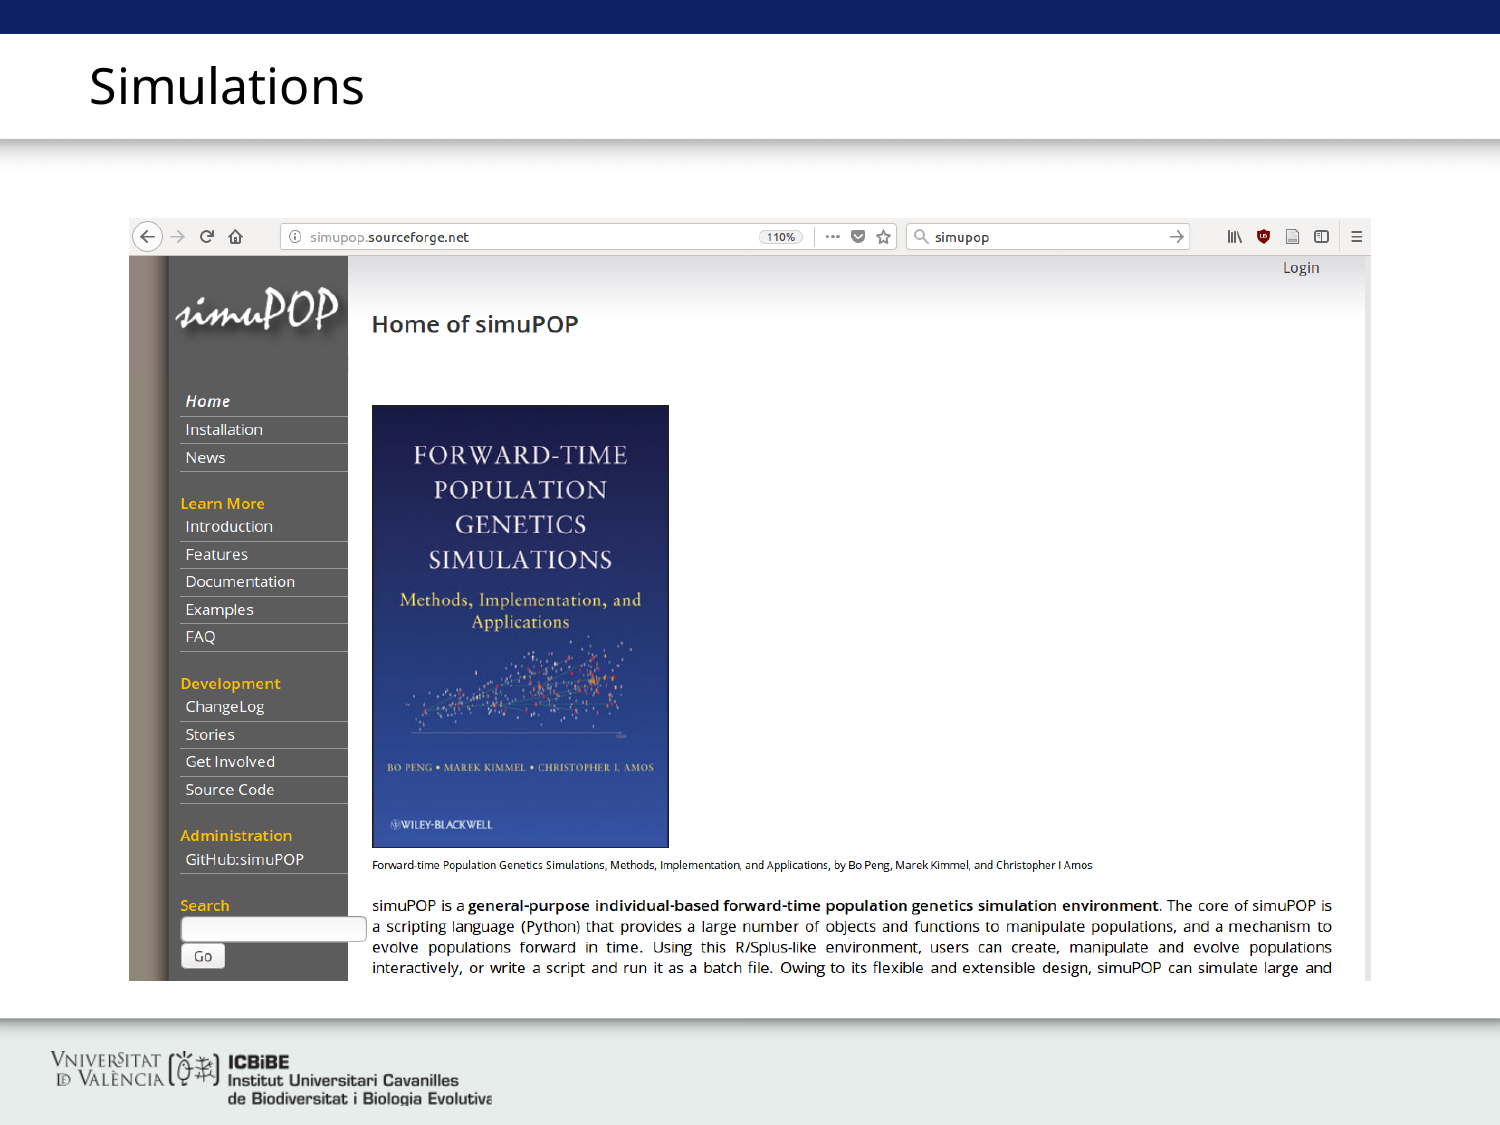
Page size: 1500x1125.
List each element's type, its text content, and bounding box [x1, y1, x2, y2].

picture [0, 0, 1500, 214]
list Simulations [75, 47, 922, 110]
picture [0, 1018, 1500, 1125]
picture [129, 218, 1371, 981]
